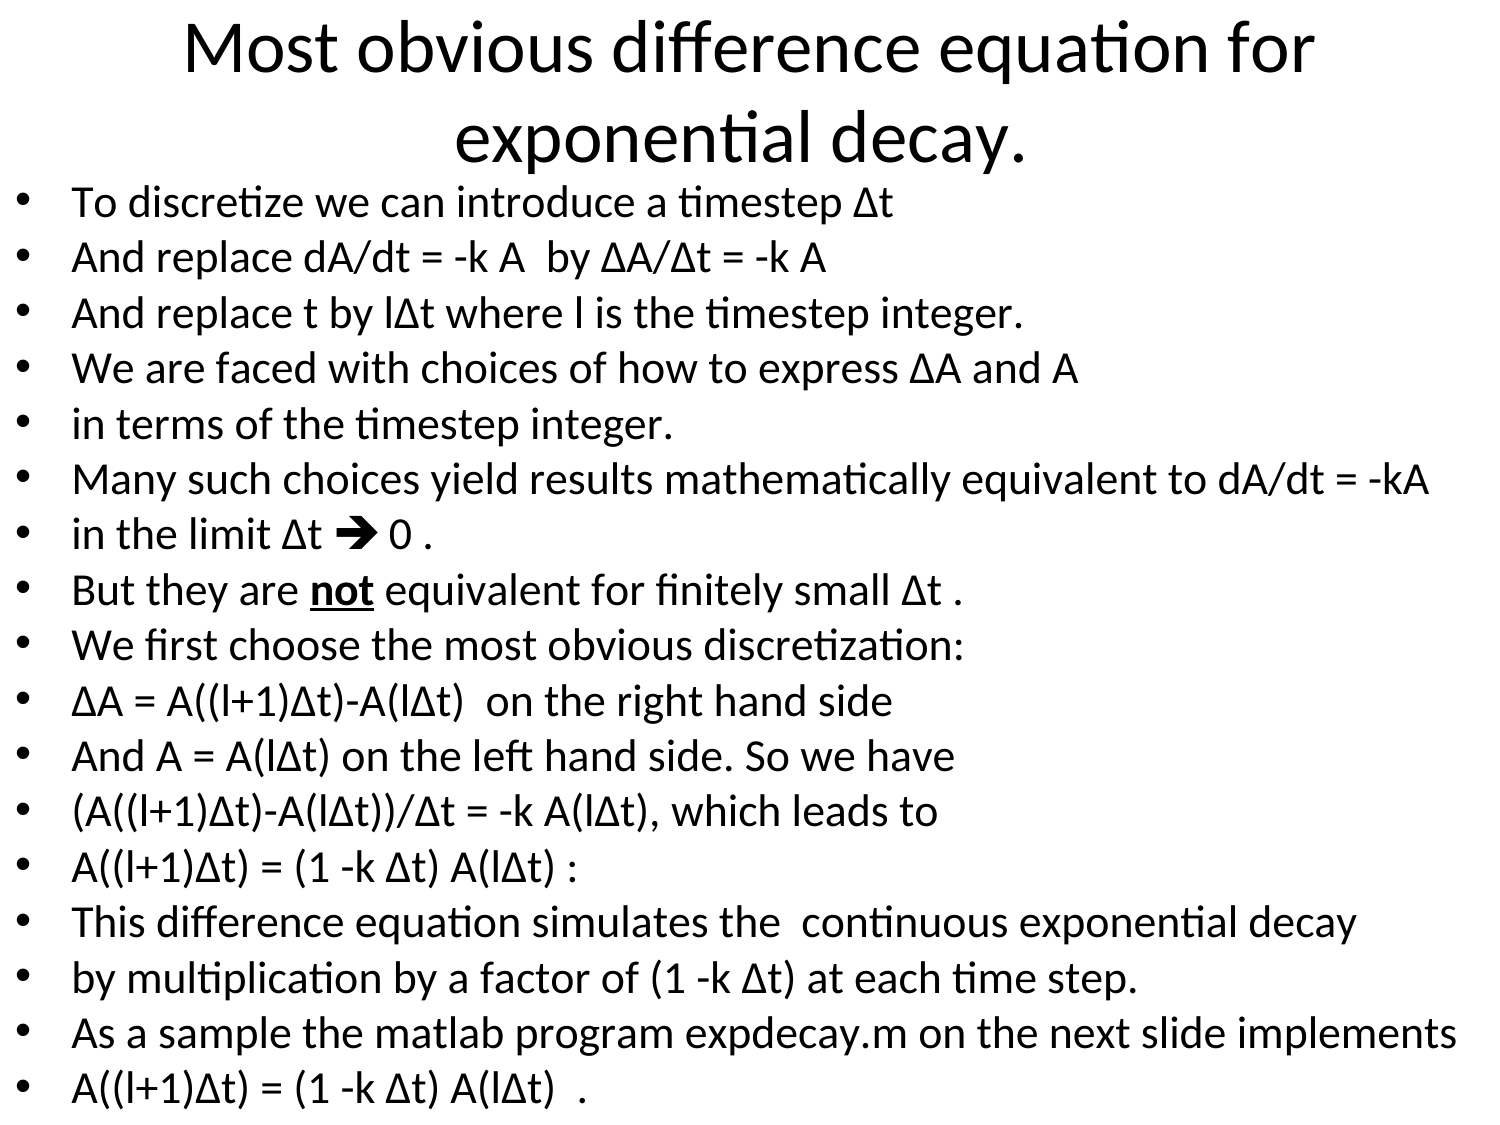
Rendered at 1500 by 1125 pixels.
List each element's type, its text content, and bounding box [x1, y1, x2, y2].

list To discretize we can introduce a timestep Δt And replace dA/dt = -k A by ΔA/Δt = -k A And replace t by lΔt where l is the timestep integer. We are faced with choices of how to express ΔA and A in terms of the timestep integer. Many such choices yield results mathematically equivalent to dA/dt = -kA in the limit Δt  0 . But they are not equivalent for finitely small Δt . We first choose the most obvious discretization: ΔA = A((l+1)Δt)-A(lΔt) on the right hand side And A = A(lΔt) on the left hand side. So we have (A((l+1)Δt)-A(lΔt))/Δt = -k A(lΔt), which leads to A((l+1)Δt) = (1 -k Δt) A(lΔt) : This difference equation simulates the continuous exponential decay by multiplication by a factor of (1 -k Δt) at each time step. As a sample the matlab program expdecay.m on the next slide implements A((l+1)Δt) = (1 -k Δt) A(lΔt) . [0, 174, 1500, 1125]
title Most obvious difference equation for exponential decay. [75, 0, 1426, 174]
